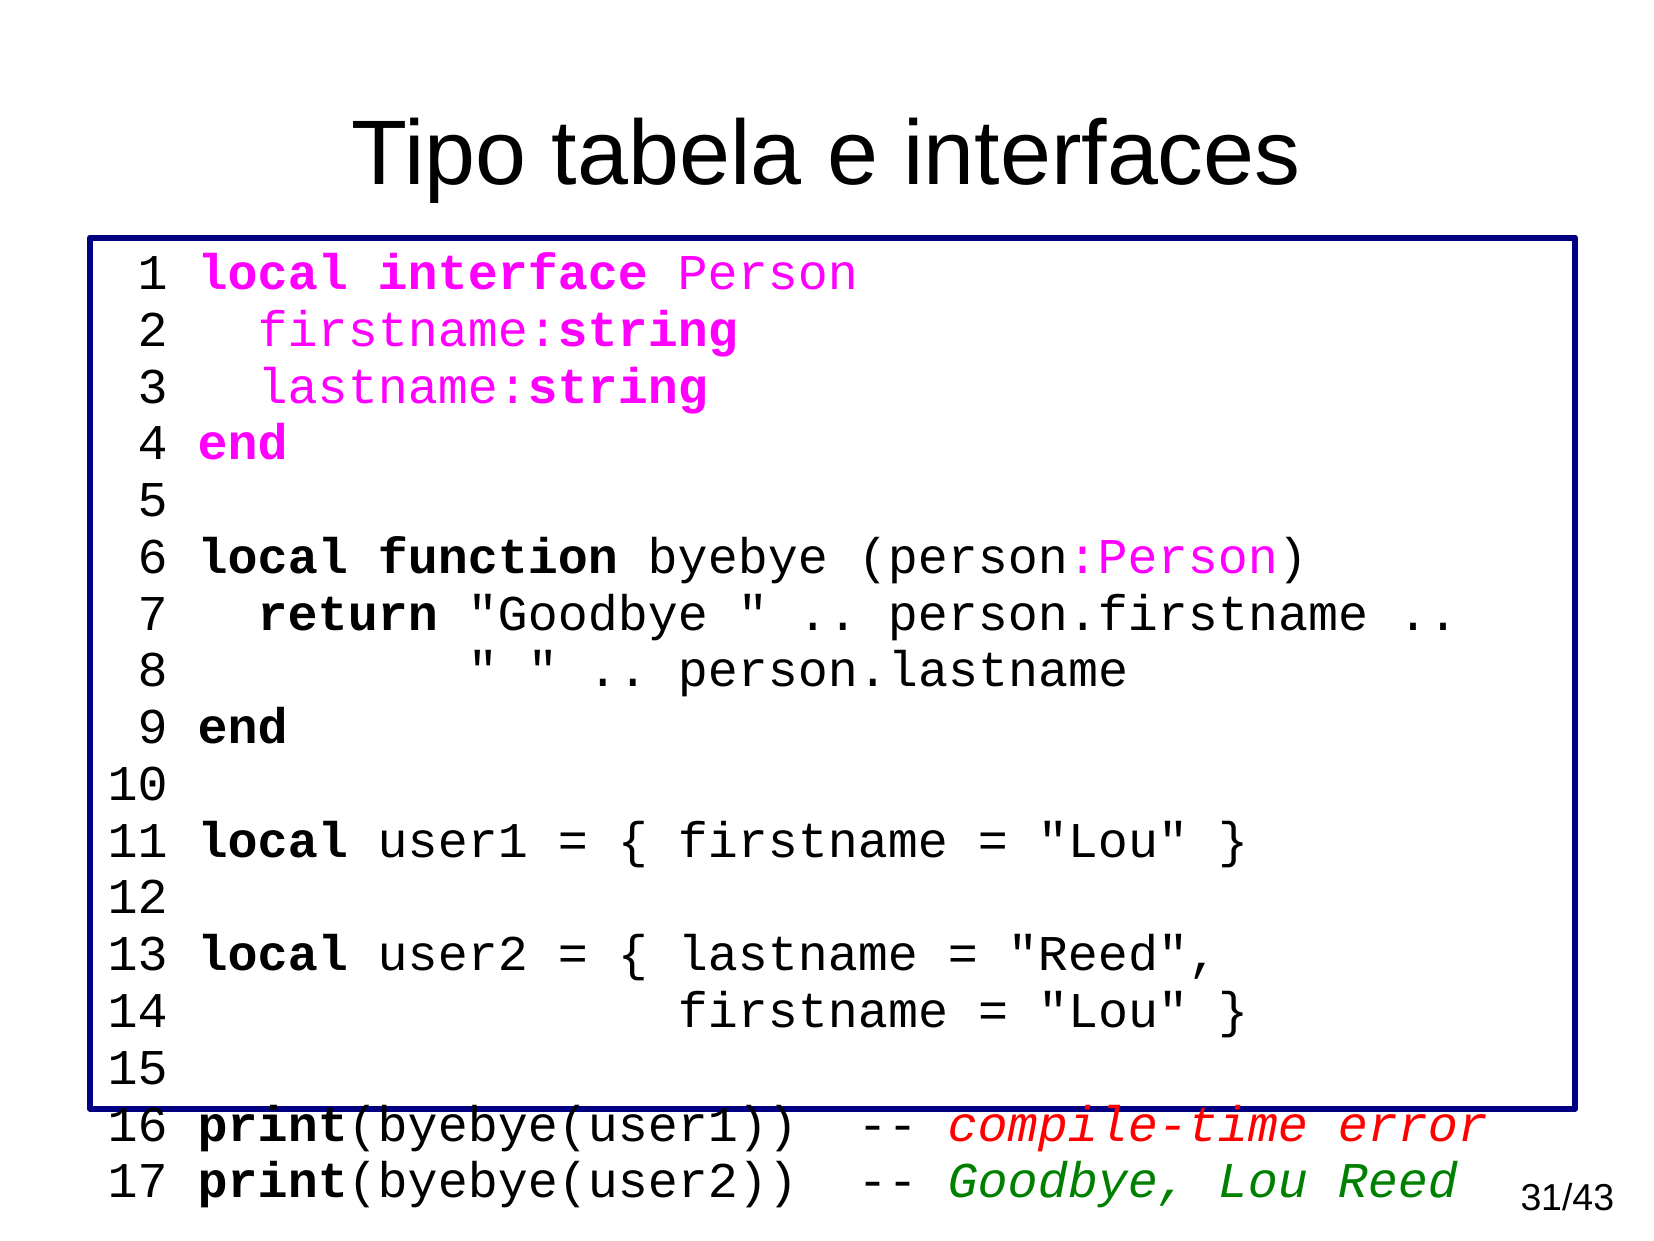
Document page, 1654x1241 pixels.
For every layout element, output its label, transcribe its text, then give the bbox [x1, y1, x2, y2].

text_box 31/43 [1495, 1168, 1630, 1239]
title Tipo tabela e interfaces [82, 49, 1571, 257]
text_box 1 local interface Person 2 firstname:string 3 lastname:string 4 end 5 6 local function byebye (person:Person) 7 return "Goodbye " .. person.firstname .. 8 " " .. person.lastname 9 end 10 11 local user1 = { firstname = "Lou" } 12 13 local user2 = { lastname = "Reed", 14 firstname = "Lou" } 15 16 print(byebye(user1)) -- compile-time error 17 print(byebye(user2)) -- Goodbye, Lou Reed [90, 237, 1576, 1109]
